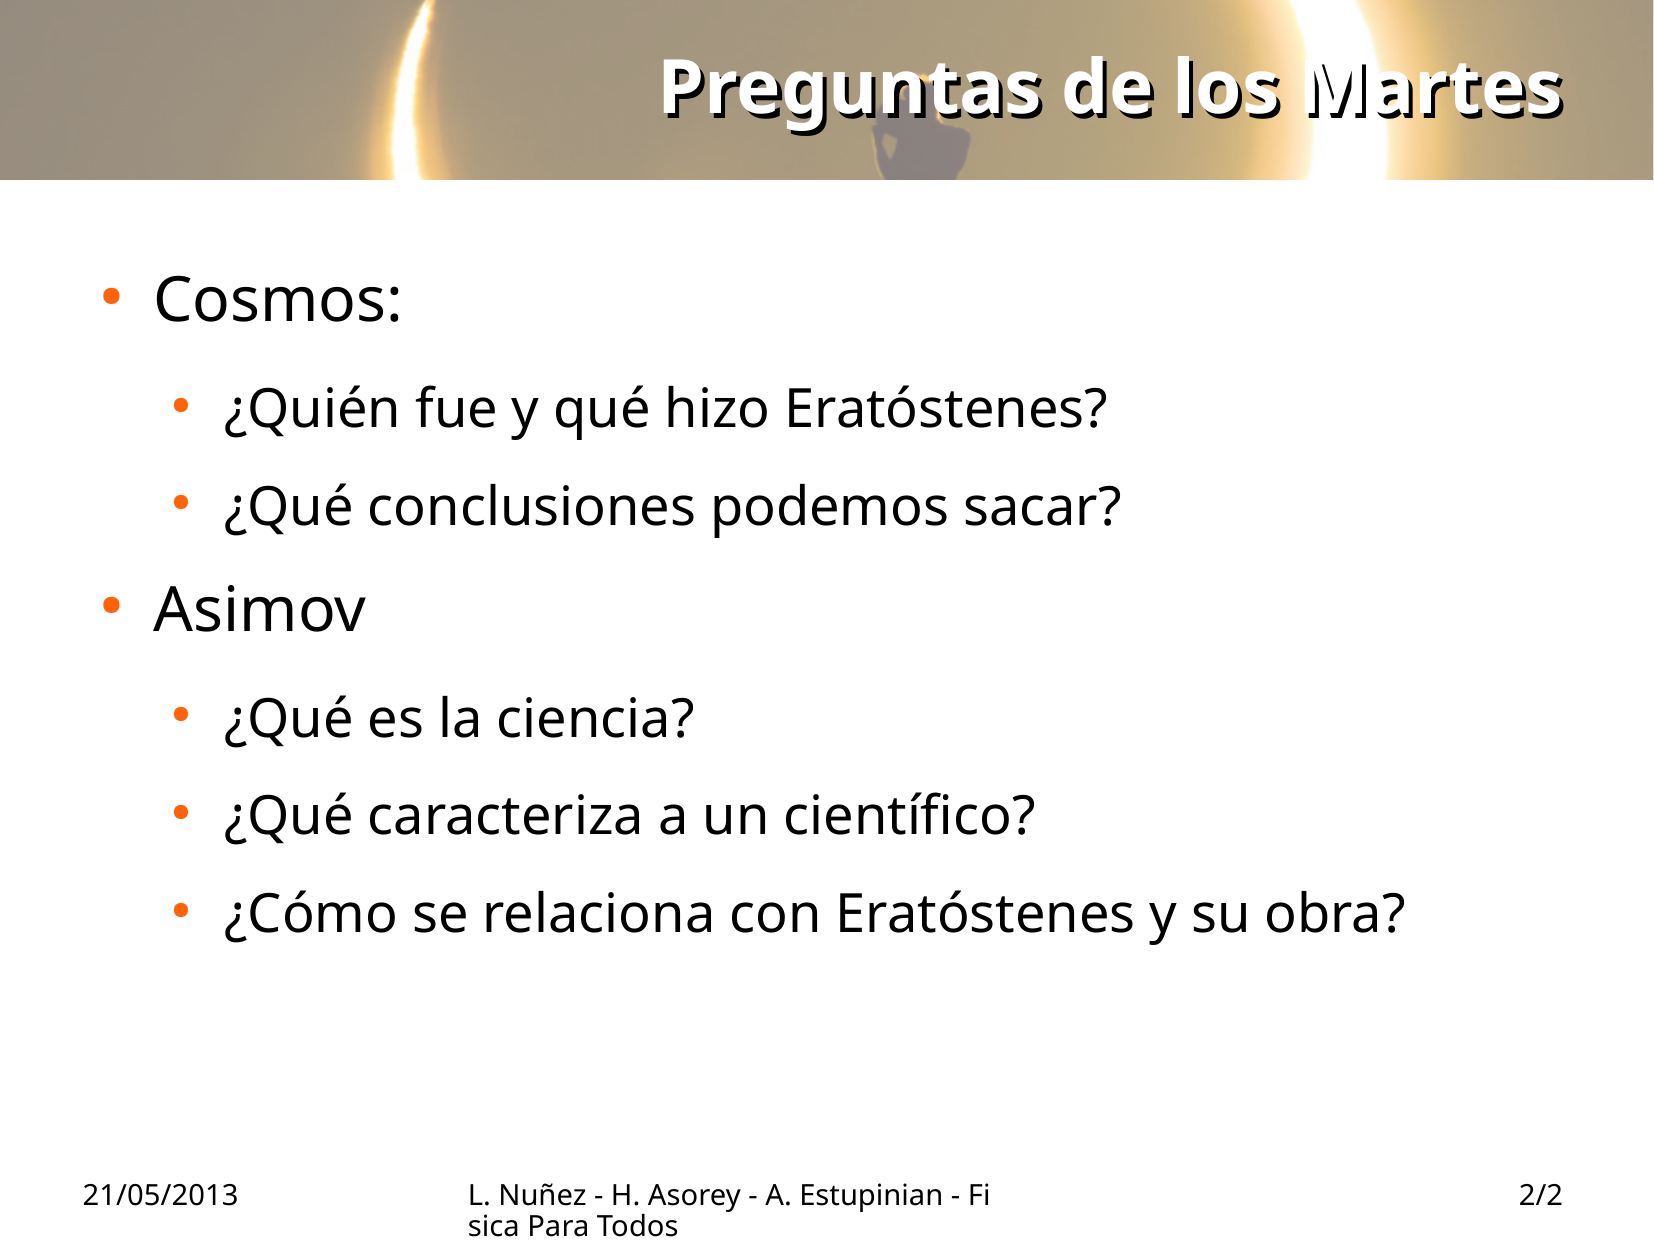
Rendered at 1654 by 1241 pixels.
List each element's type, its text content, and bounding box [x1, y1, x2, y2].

title Preguntas de los Martes [75, 19, 1564, 151]
list Cosmos: ¿Quién fue y qué hizo Eratóstenes? ¿Qué conclusiones podemos sacar? Asimov ¿Qué es la ciencia? ¿Qué caracteriza a un científico? ¿Cómo se relaciona con Eratóstenes y su obra? [82, 255, 1571, 1126]
picture [0, 0, 1654, 180]
